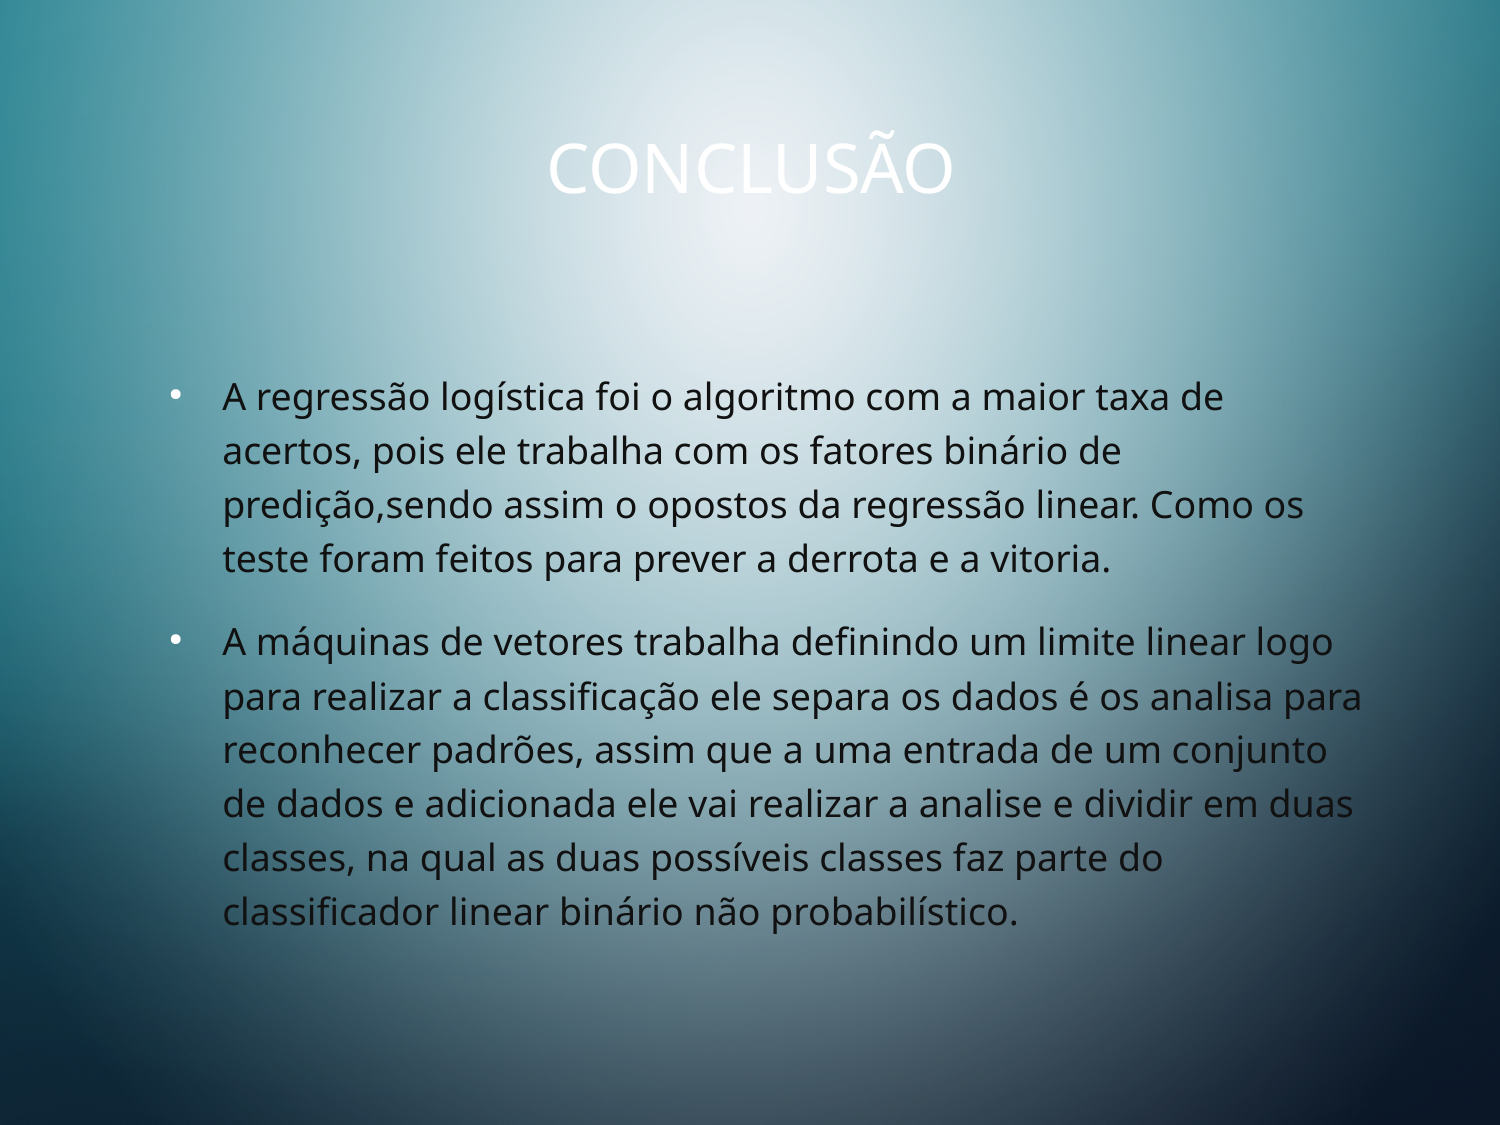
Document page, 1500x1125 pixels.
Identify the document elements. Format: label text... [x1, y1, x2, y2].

list A regressão logística foi o algoritmo com a maior taxa de acertos, pois ele trabalha com os fatores binário de predição,sendo assim o opostos da regressão linear. Como os teste foram feitos para prever a derrota e a vitoria. A máquinas de vetores trabalha definindo um limite linear logo para realizar a classificação ele separa os dados é os analisa para reconhecer padrões, assim que a uma entrada de um conjunto de dados e adicionada ele vai realizar a analise e dividir em duas classes, na qual as duas possíveis classes faz parte do classificador linear binário não probabilístico. [151, 364, 1371, 945]
picture [0, 0, 1500, 1125]
title [140, 216, 1360, 317]
title Conclusão [151, 106, 1371, 237]
